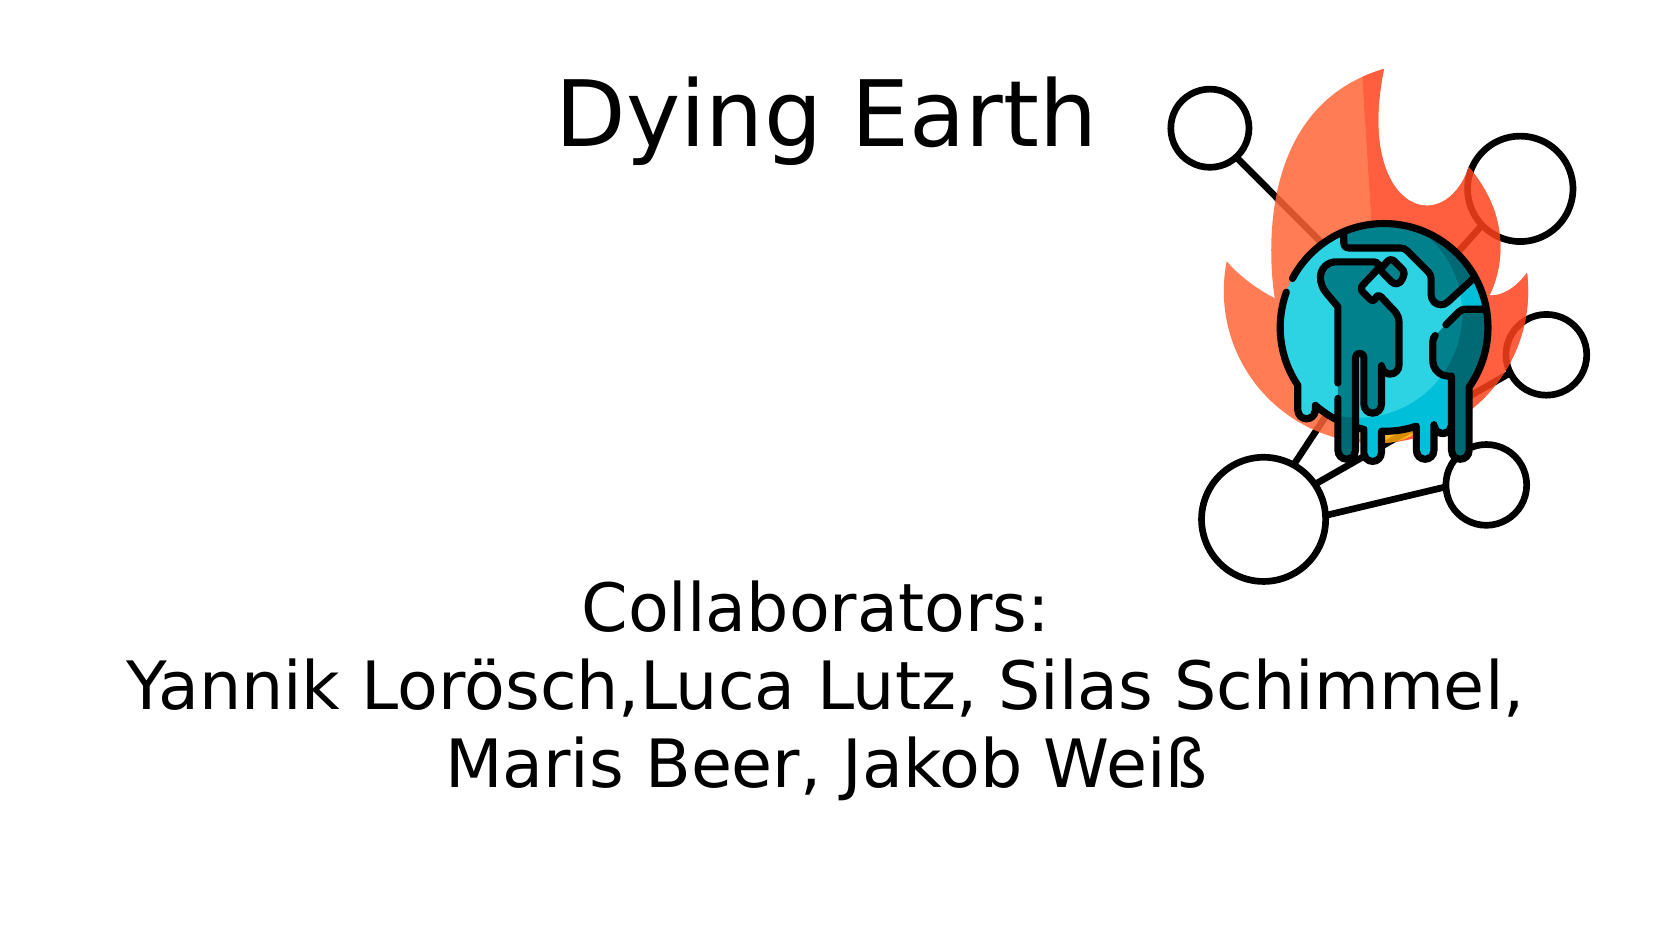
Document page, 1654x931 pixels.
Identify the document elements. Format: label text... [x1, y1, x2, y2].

subtitle Collaborators: Yannik Lorösch,Luca Lutz, Silas Schimmel, Maris Beer, Jakob Weiß [82, 569, 1571, 803]
picture [1080, 51, 1629, 601]
title Dying Earth [82, 37, 1571, 193]
